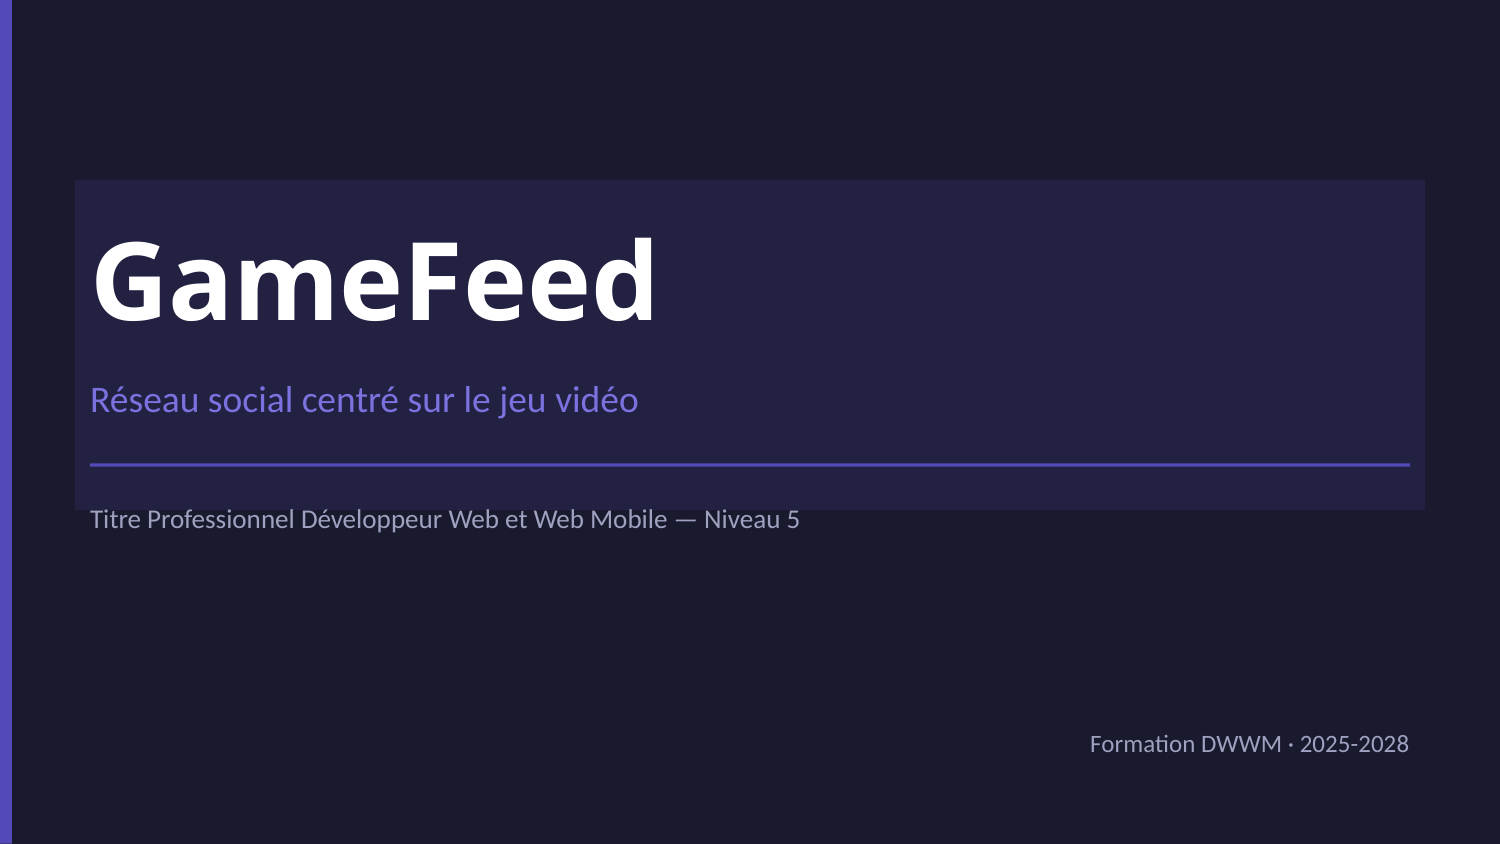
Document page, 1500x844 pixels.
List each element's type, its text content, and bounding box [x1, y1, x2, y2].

text_box [0, 0, 12, 844]
text_box GameFeed [89, 194, 1410, 352]
text_box Réseau social centré sur le jeu vidéo [89, 352, 1410, 443]
text_box Titre Professionnel Développeur Web et Web Mobile — Niveau 5 [89, 479, 1410, 555]
text_box Formation DWWM · 2025-2028 [89, 704, 1410, 780]
text_box [74, 179, 1425, 510]
